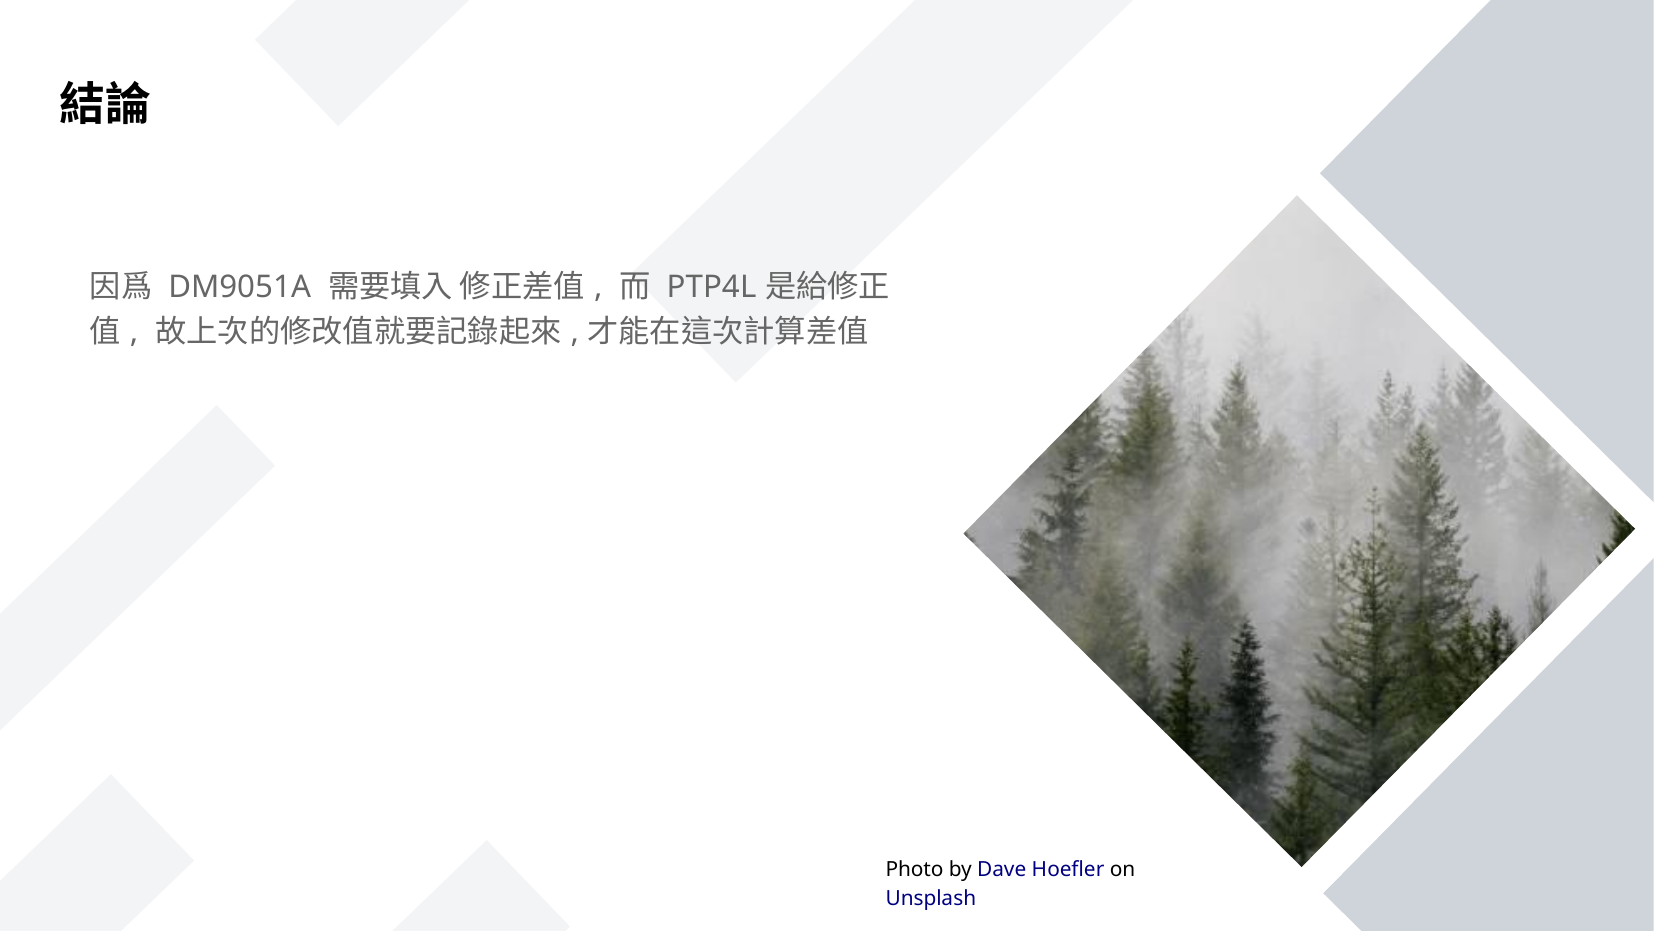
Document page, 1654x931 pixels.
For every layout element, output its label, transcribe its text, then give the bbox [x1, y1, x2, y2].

text_box Photo by Dave Hoefler on Unsplash [870, 846, 1231, 922]
text_box 因爲 DM9051A 需要填入 修正差值, 而 PTP4L是給修正值, 故上次的修改值就要記錄起來,才能在這次計算差值 [75, 253, 916, 414]
text_box [963, 195, 1636, 867]
text_box 結論 [45, 60, 631, 142]
